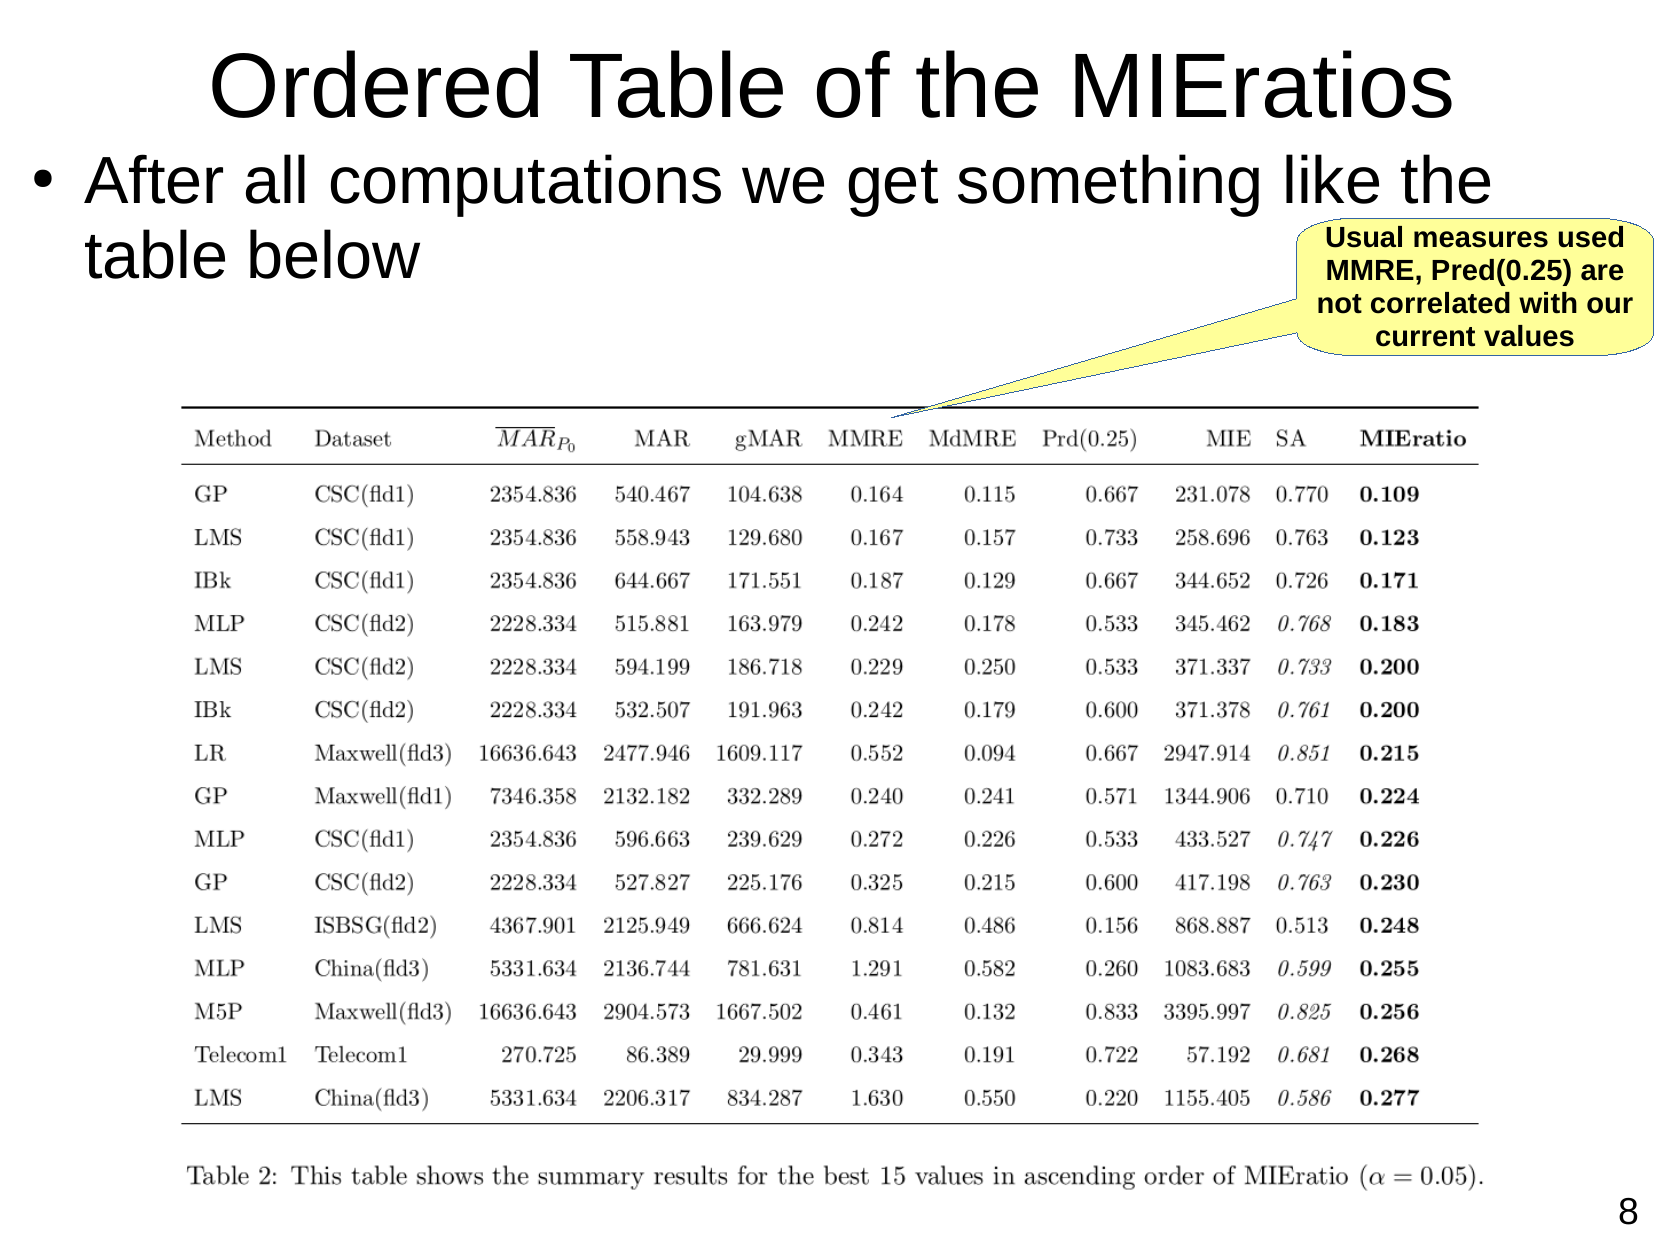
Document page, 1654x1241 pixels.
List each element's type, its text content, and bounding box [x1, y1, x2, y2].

picture [170, 395, 1497, 1208]
text_box Usual measures used MMRE, Pred(0.25) are not correlated with our current values [891, 218, 1654, 418]
list After all computations we get something like the table below [13, 143, 1654, 306]
title Ordered Table of the MIEratios [82, 34, 1609, 138]
